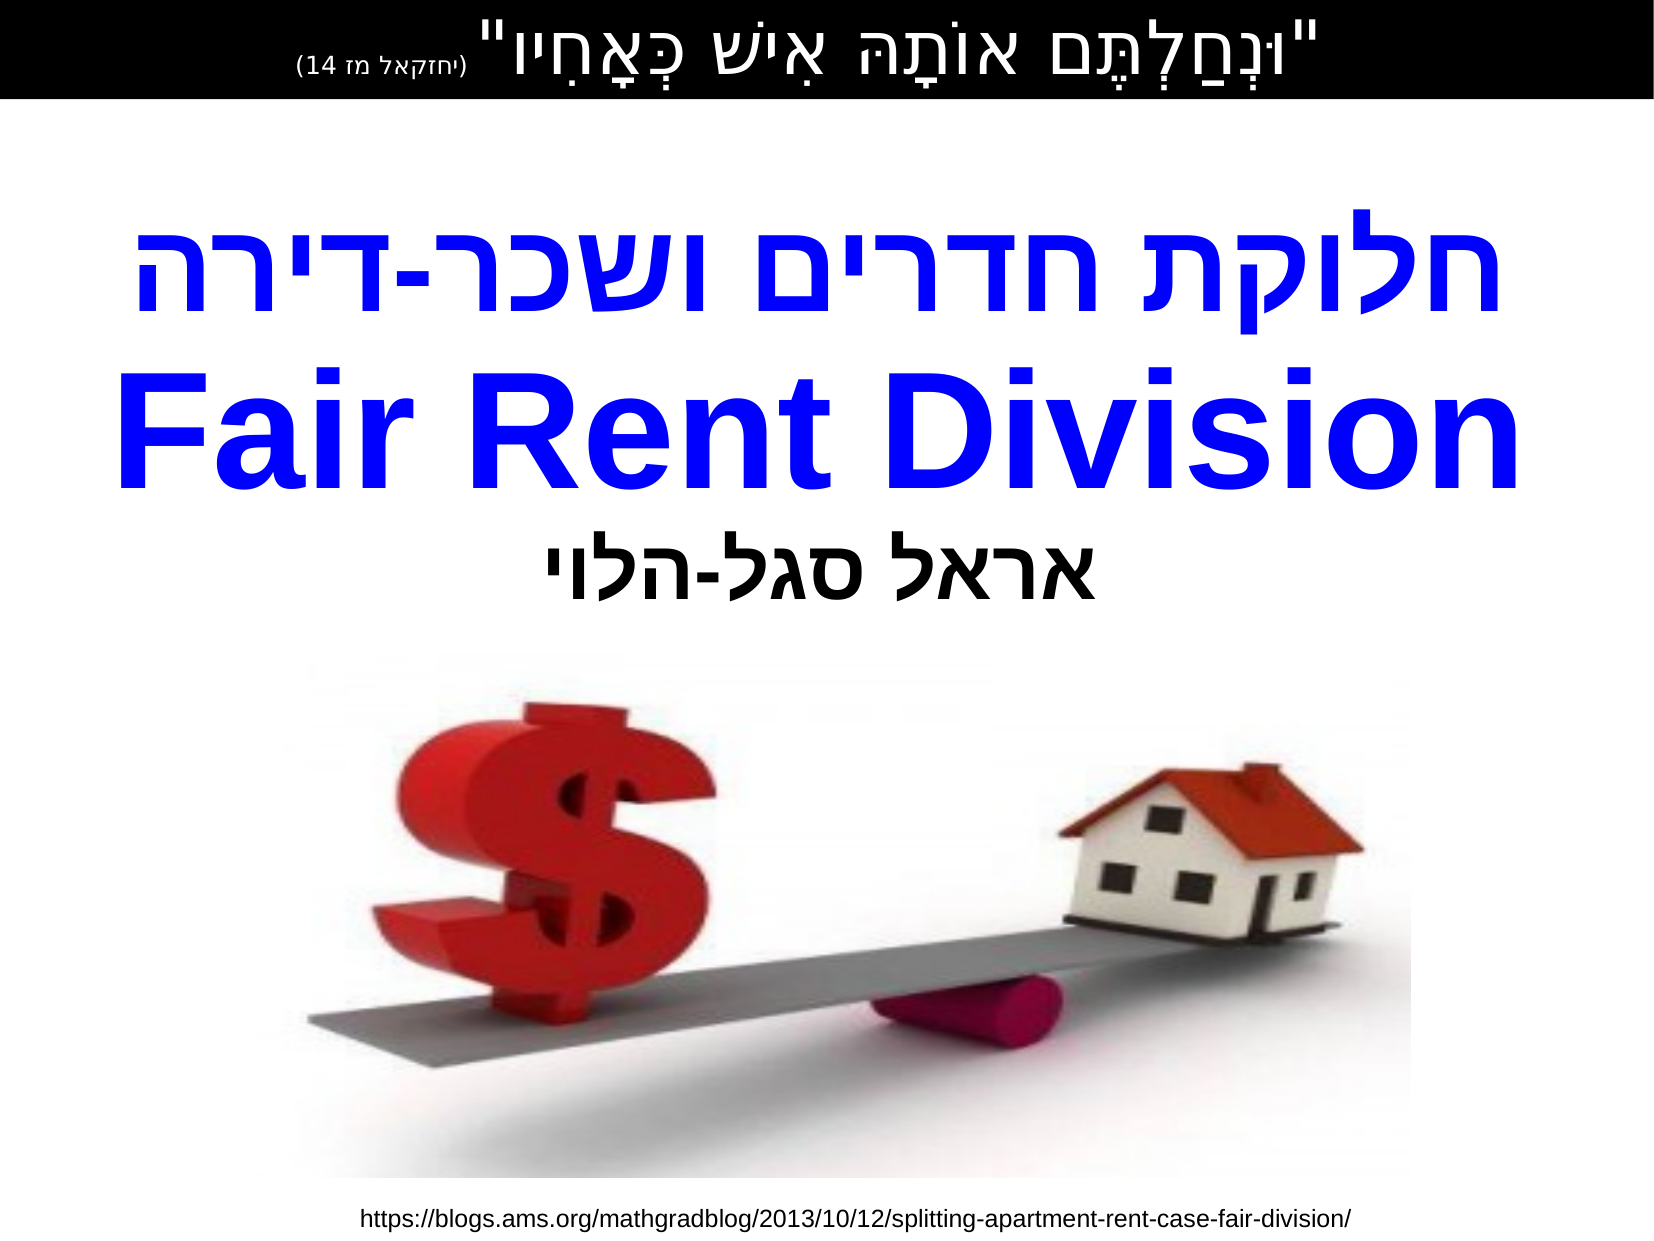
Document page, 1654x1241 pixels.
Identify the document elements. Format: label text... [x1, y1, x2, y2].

title חלוקת חדרים ושכר-דירה Fair Rent Division אראל סגל-הלוי [0, 145, 1654, 671]
text_box "וּנְחַלְתֶּם אוֹתָהּ אִישׁ כְּאָחִיו" (יחזקאל מז 14) [0, 0, 1654, 100]
text_box https://blogs.ams.org/mathgradblog/2013/10/12/splitting-apartment-rent-case-fair-division/ [345, 1197, 1411, 1241]
picture [255, 644, 1411, 1178]
